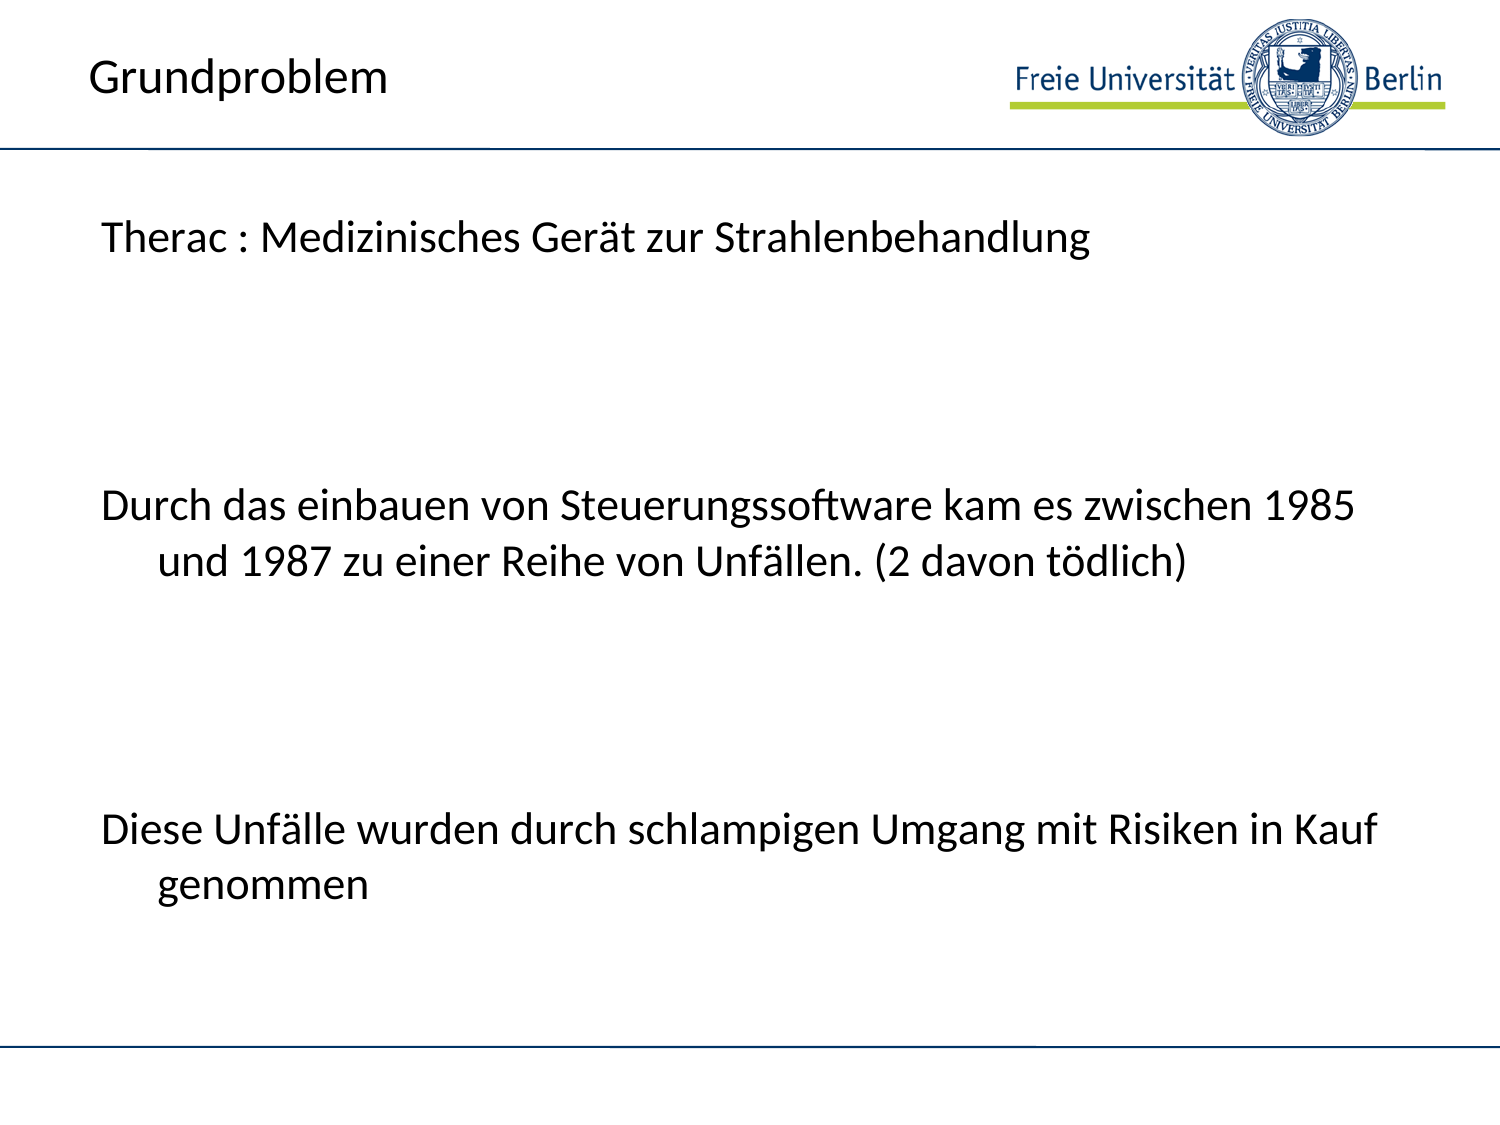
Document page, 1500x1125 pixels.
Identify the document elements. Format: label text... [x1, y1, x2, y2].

list Therac : Medizinisches Gerät zur Strahlenbehandlung Durch das einbauen von Steuerungssoftware kam es zwischen 1985 und 1987 zu einer Reihe von Unfällen. (2 davon tödlich) Diese Unfälle wurden durch schlampigen Umgang mit Risiken in Kauf genommen [100, 206, 1430, 1033]
picture [1009, 19, 1446, 137]
title Grundproblem [88, 12, 974, 135]
